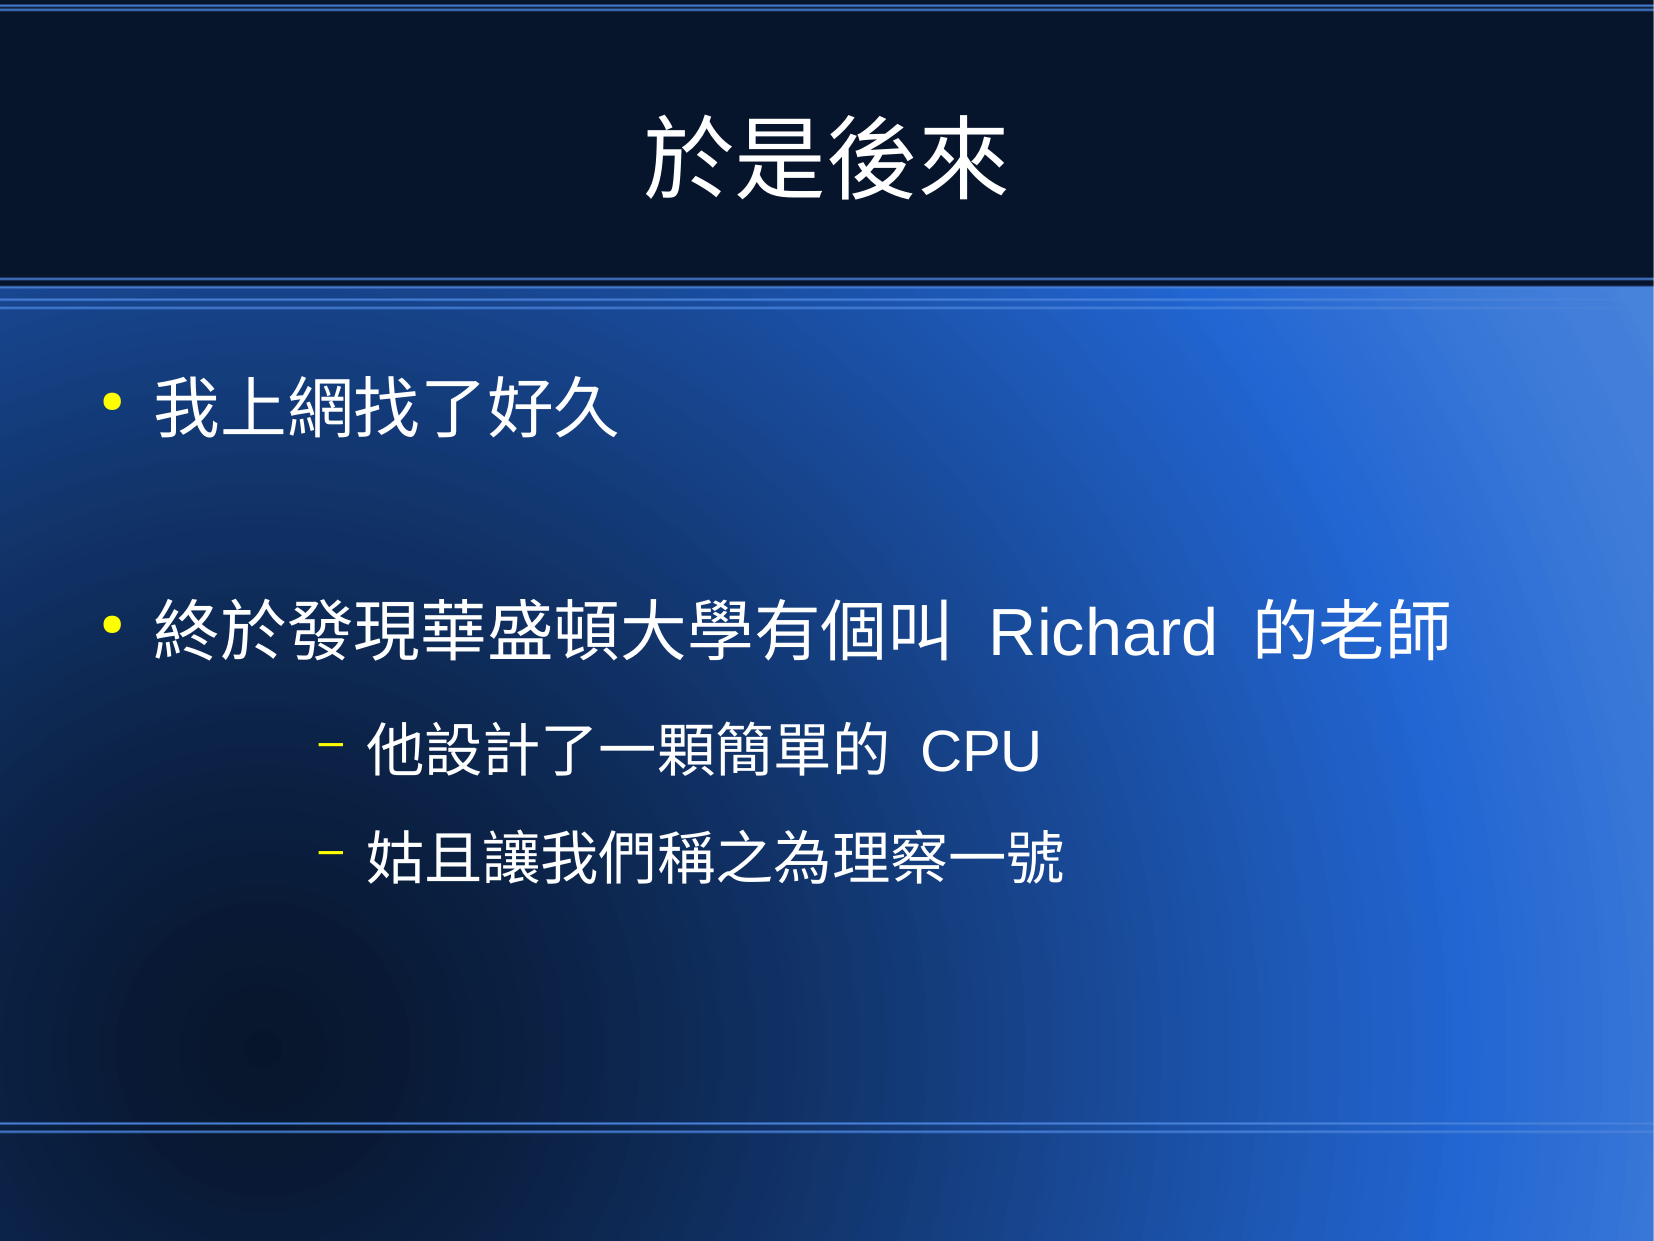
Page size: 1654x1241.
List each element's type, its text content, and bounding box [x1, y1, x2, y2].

picture [0, 0, 1654, 1241]
list 我上網找了好久 終於發現華盛頓大學有個叫 Richard 的老師 他設計了一顆簡單的 CPU 姑且讓我們稱之為理察一號 [82, 355, 1571, 1075]
title 於是後來 [82, 49, 1571, 257]
